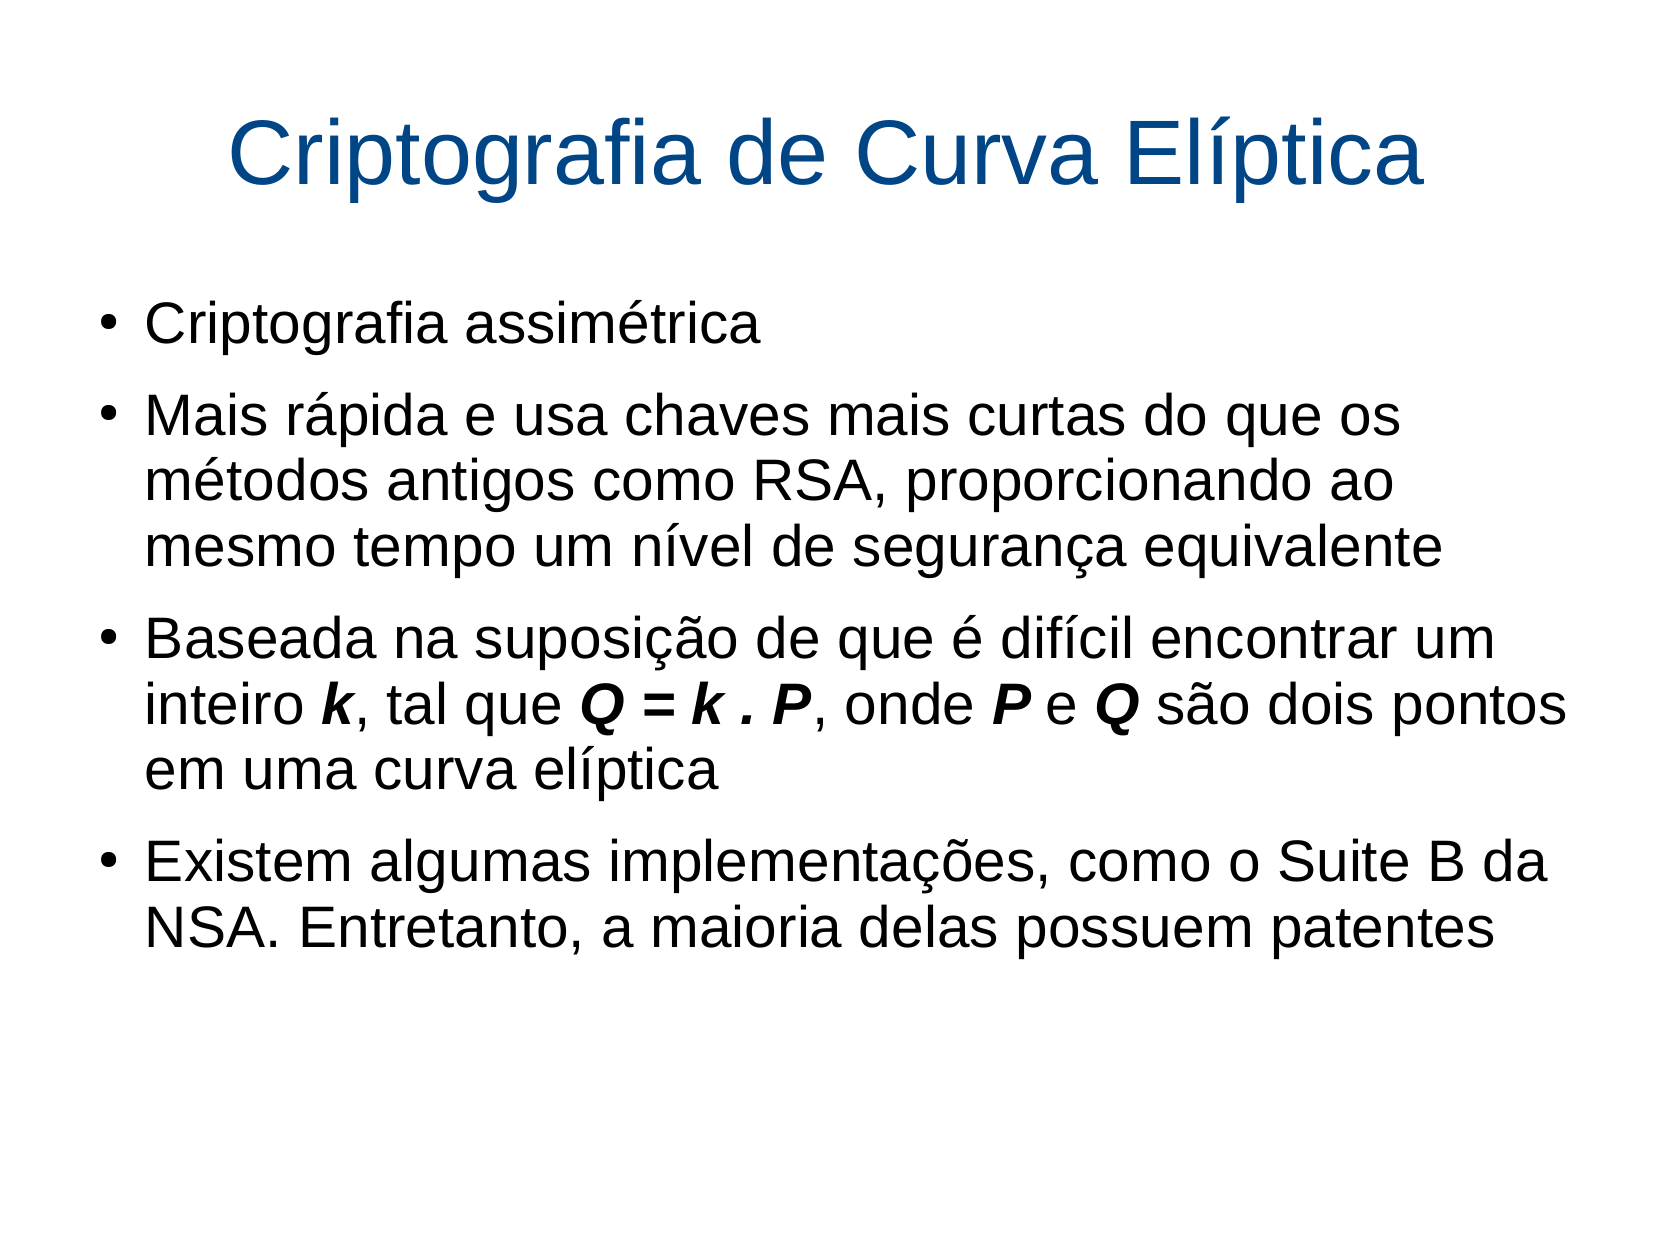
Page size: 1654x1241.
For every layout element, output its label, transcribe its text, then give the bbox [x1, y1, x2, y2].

title Criptografia de Curva Elíptica [82, 49, 1571, 257]
list Criptografia assimétrica Mais rápida e usa chaves mais curtas do que os métodos antigos como RSA, proporcionando ao mesmo tempo um nível de segurança equivalente Baseada na suposição de que é difícil encontrar um inteiro k, tal que Q = k . P, onde P e Q são dois pontos em uma curva elíptica Existem algumas implementações, como o Suite B da NSA. Entretanto, a maioria delas possuem patentes [82, 290, 1571, 1010]
